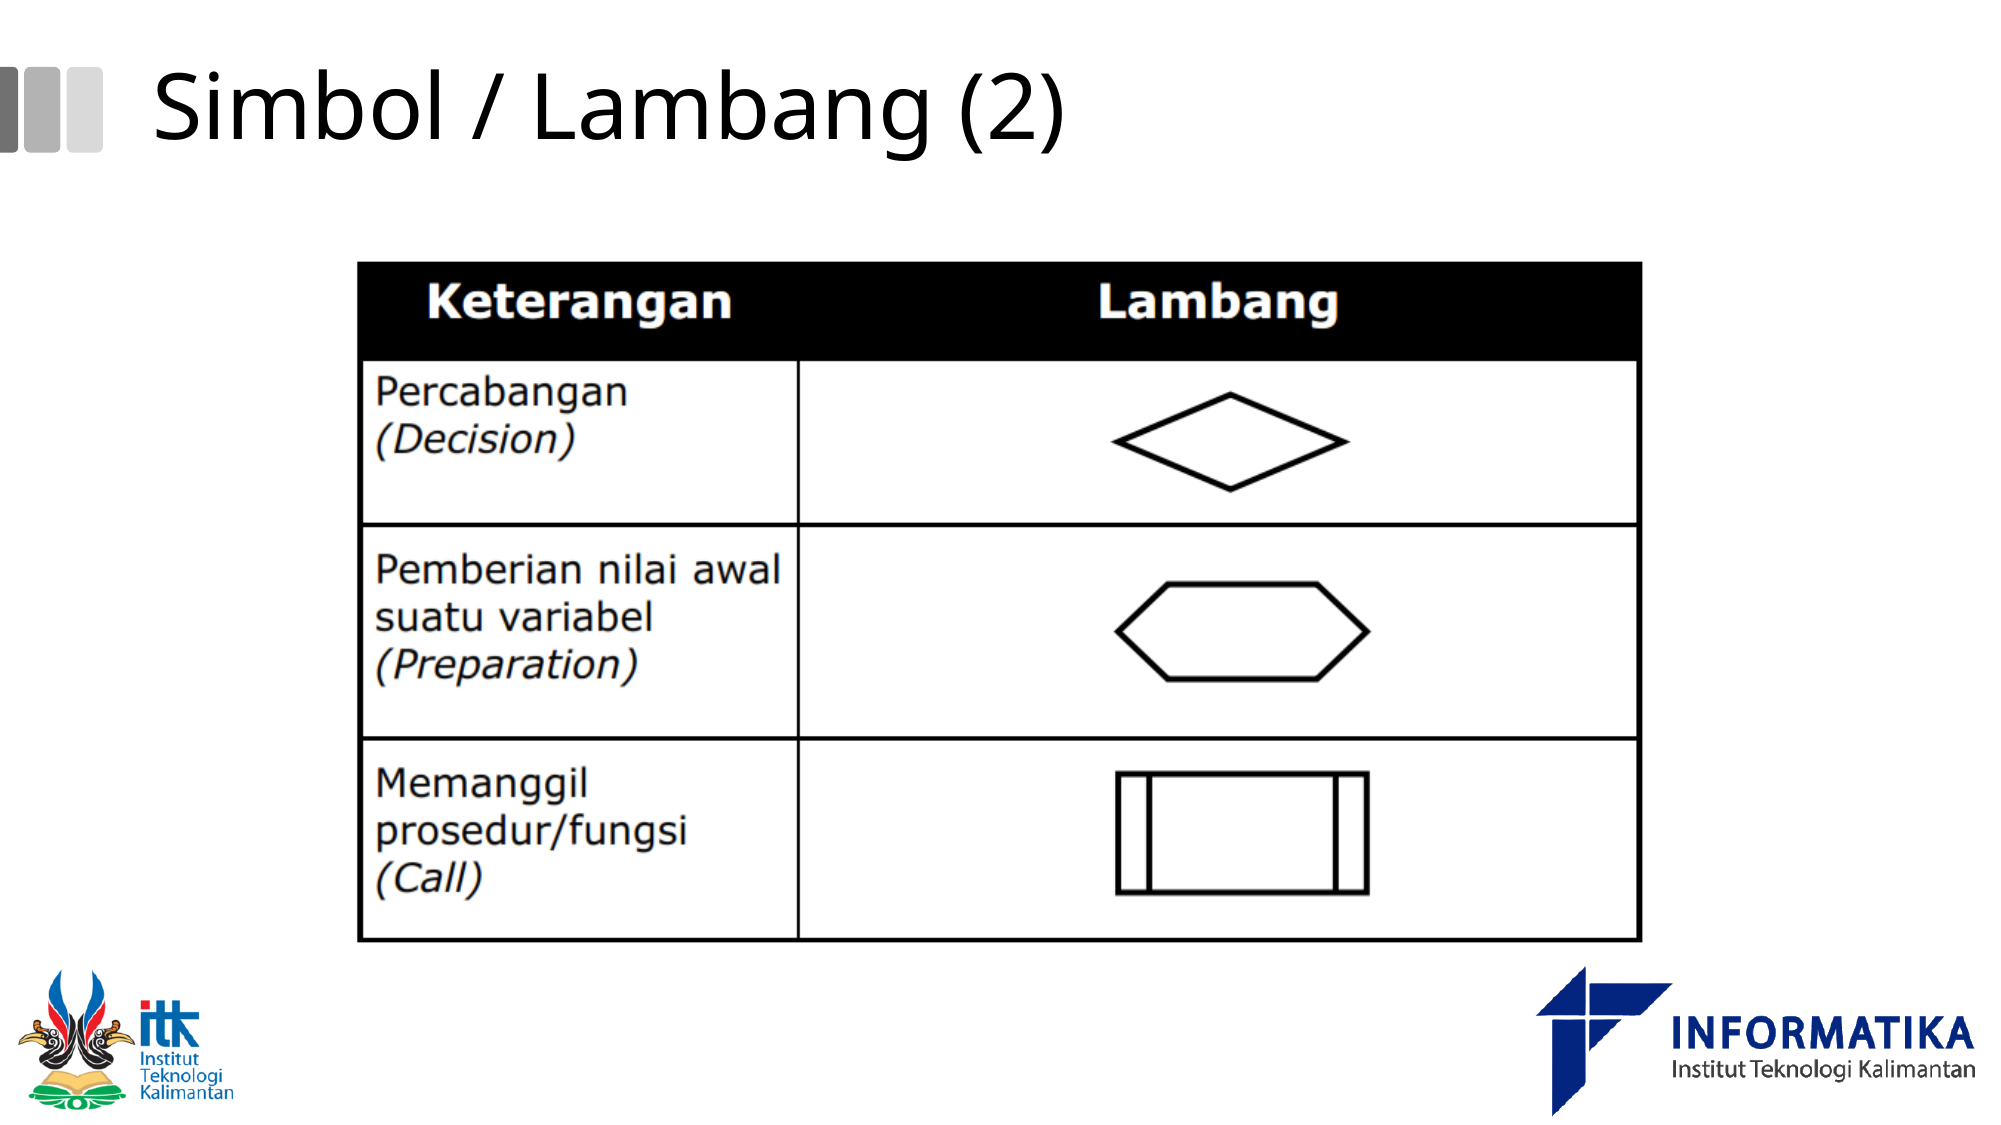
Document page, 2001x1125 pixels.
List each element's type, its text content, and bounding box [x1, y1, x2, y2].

picture [1534, 965, 1976, 1118]
picture [0, 935, 252, 1125]
title Simbol / Lambang (2) [137, 1, 1863, 219]
picture [353, 259, 1647, 947]
